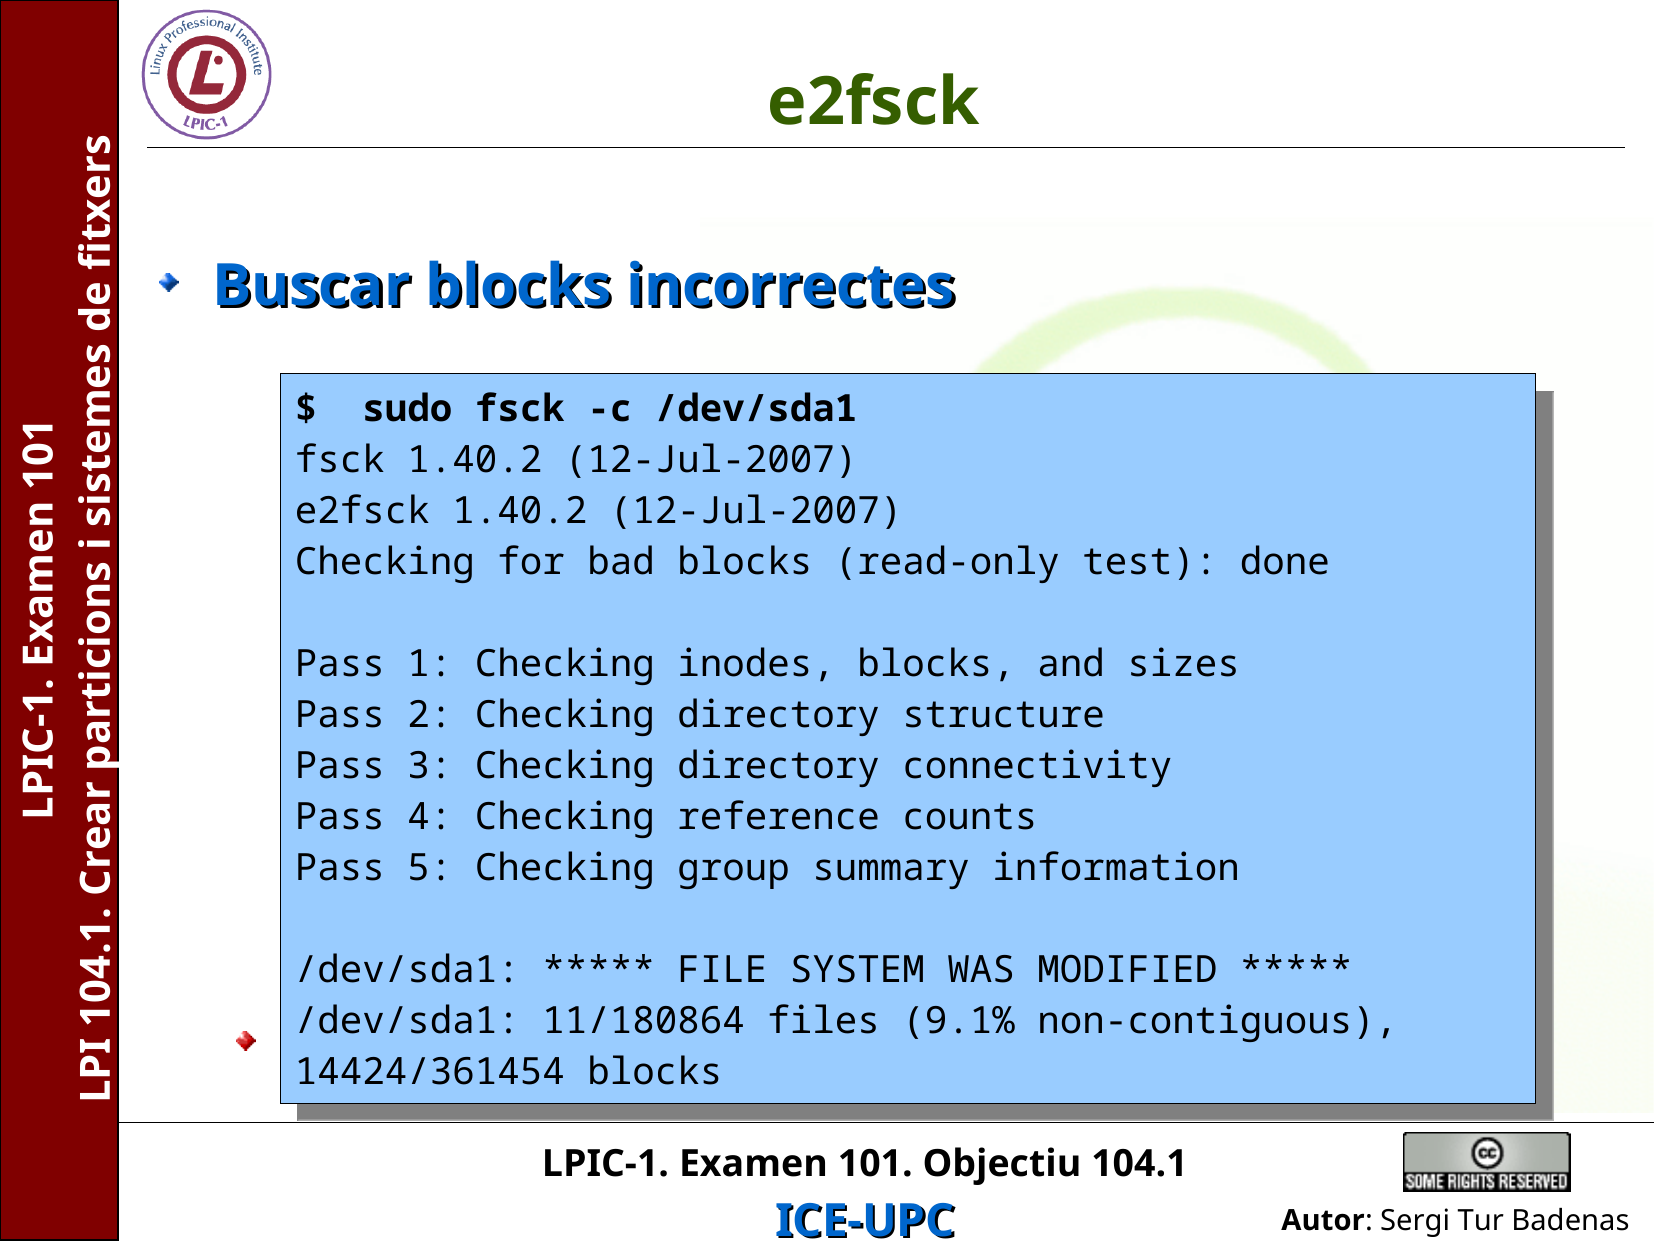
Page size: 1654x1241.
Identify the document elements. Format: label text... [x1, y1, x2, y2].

text_box $ sudo fsck -c /dev/sda1 fsck 1.40.2 (12-Jul-2007) e2fsck 1.40.2 (12-Jul-2007) Checking for bad blocks (read-only test): done Pass 1: Checking inodes, blocks, and sizes Pass 2: Checking directory structure Pass 3: Checking directory connectivity Pass 4: Checking reference counts Pass 5: Checking group summary information /dev/sda1: ***** FILE SYSTEM WAS MODIFIED ***** /dev/sda1: 11/180864 files (9.1% non-contiguous), 14424/361454 blocks [280, 373, 1536, 914]
list Buscar blocks incorrectes Hi ha un test més a fons amb -cc [141, 242, 1630, 1078]
title e2fsck [129, 55, 1619, 142]
picture [1403, 1132, 1571, 1192]
picture [700, 217, 1654, 1113]
picture [135, 5, 277, 55]
